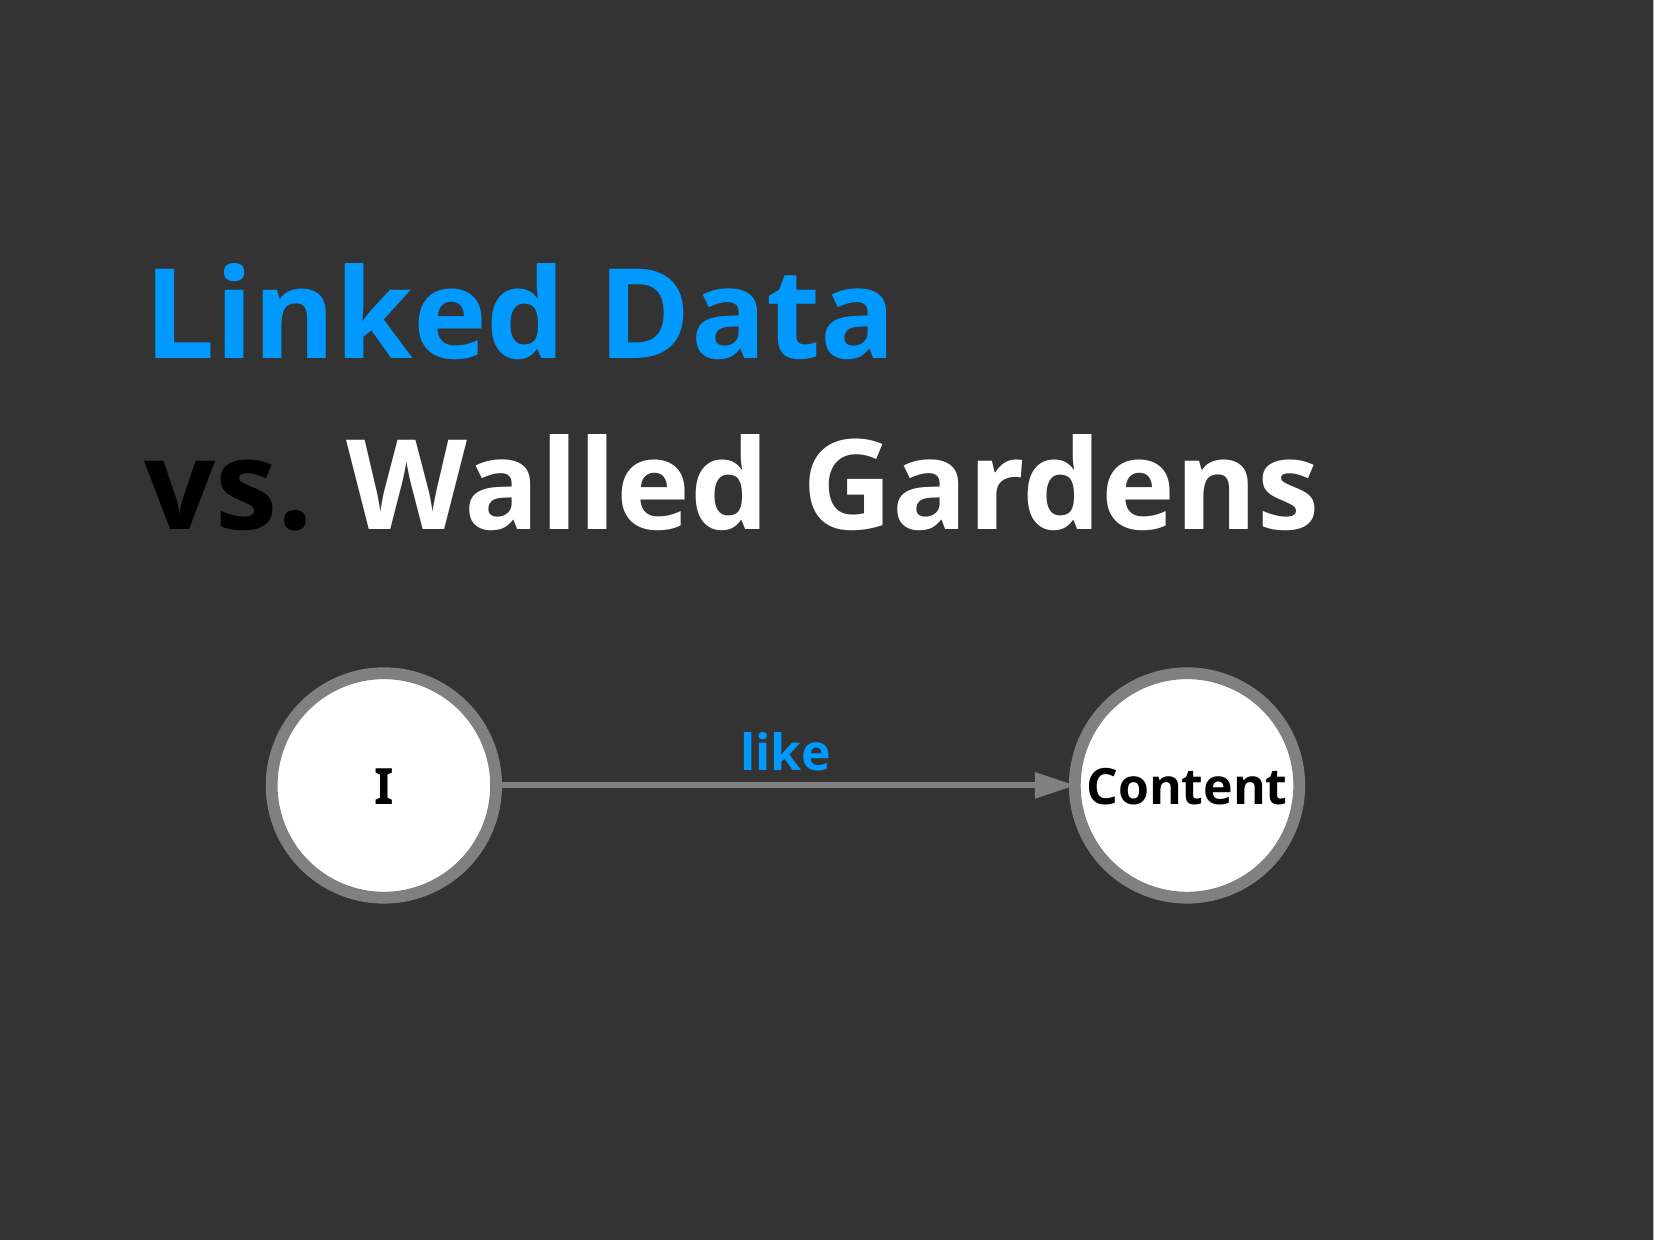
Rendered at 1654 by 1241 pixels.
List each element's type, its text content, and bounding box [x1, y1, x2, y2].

text_box I [271, 673, 497, 898]
text_box Linked Data vs. Walled Gardens [129, 47, 1512, 543]
text_box Content [1074, 673, 1300, 898]
